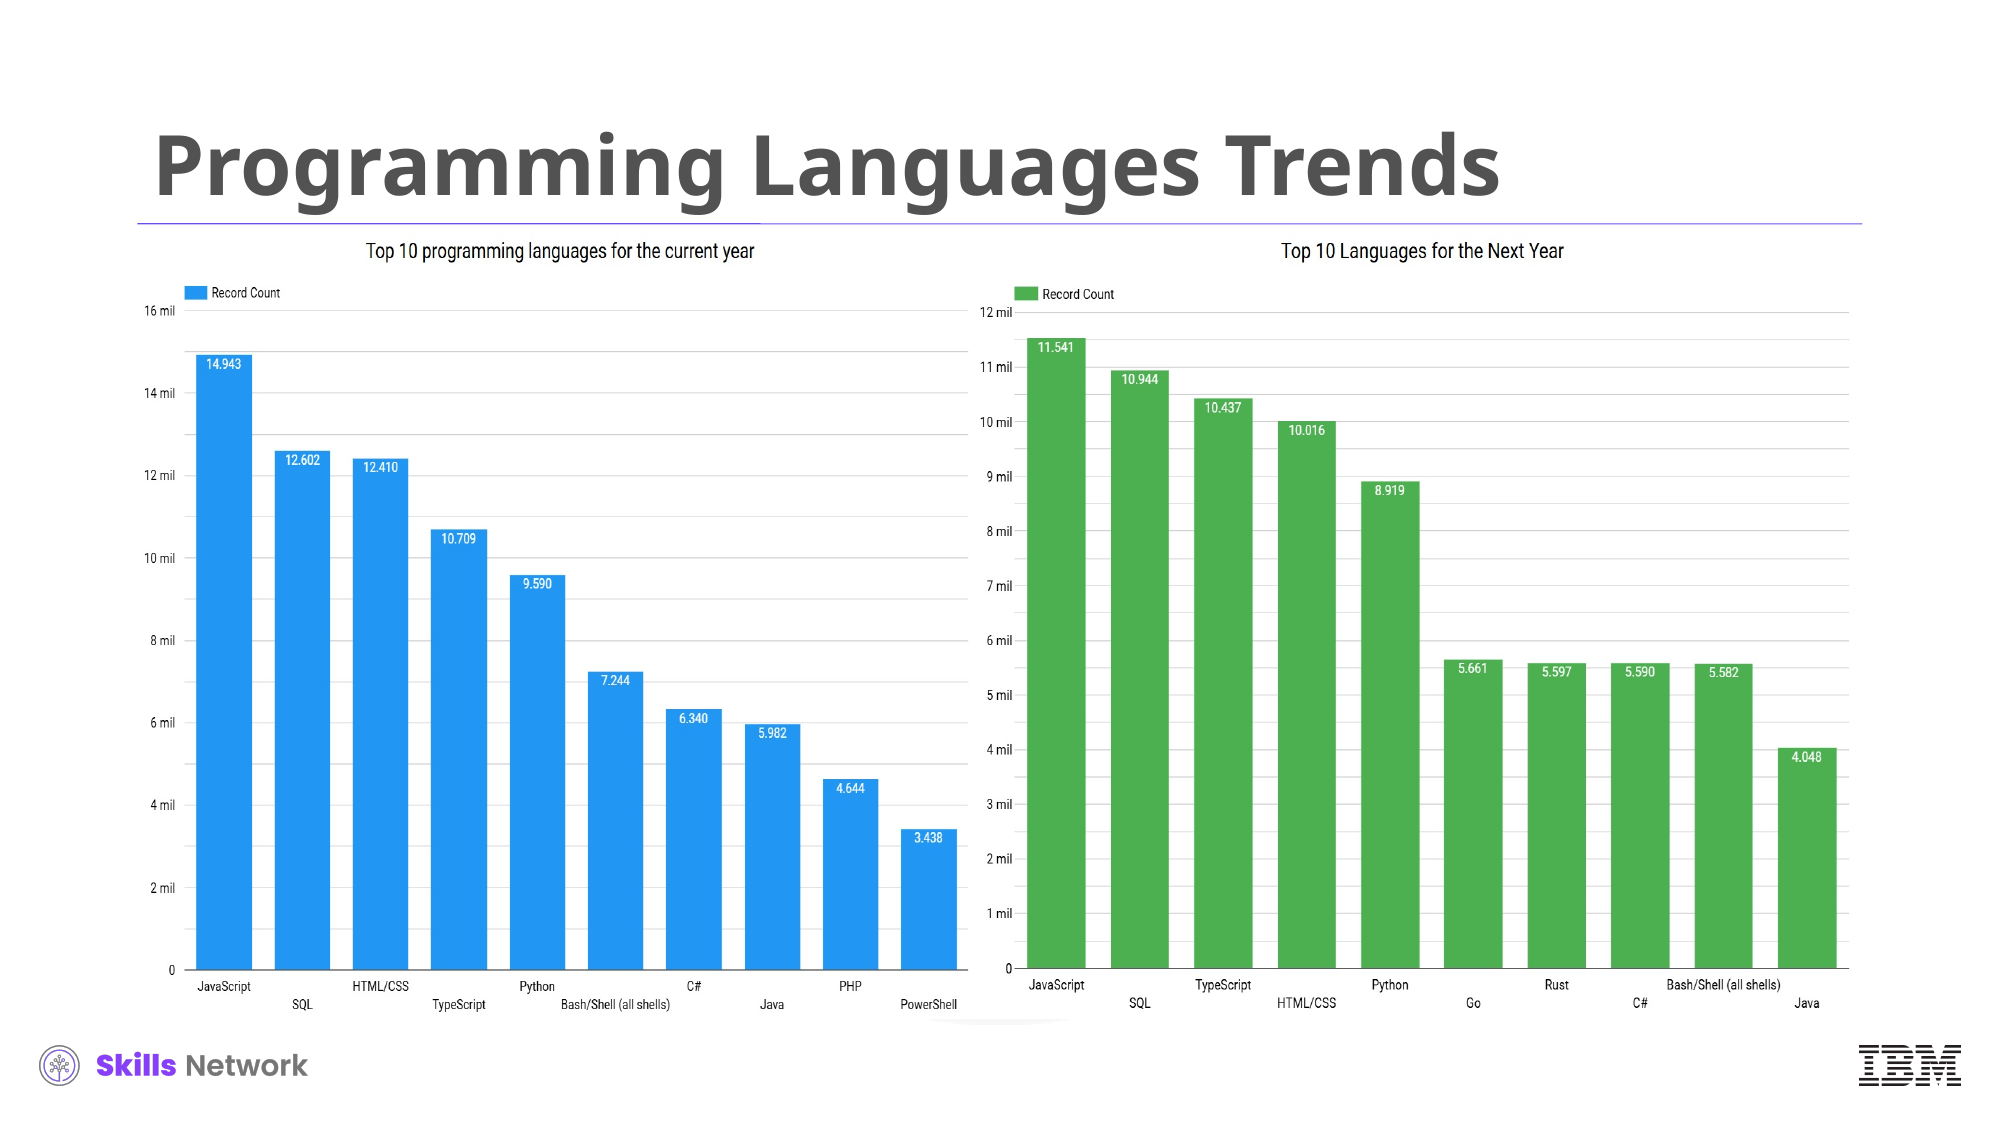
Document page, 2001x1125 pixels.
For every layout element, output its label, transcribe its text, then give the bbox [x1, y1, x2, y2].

picture [1859, 1045, 1961, 1086]
picture [137, 233, 1863, 1019]
picture [39, 1045, 308, 1086]
title Programming Languages Trends [137, 59, 1863, 233]
